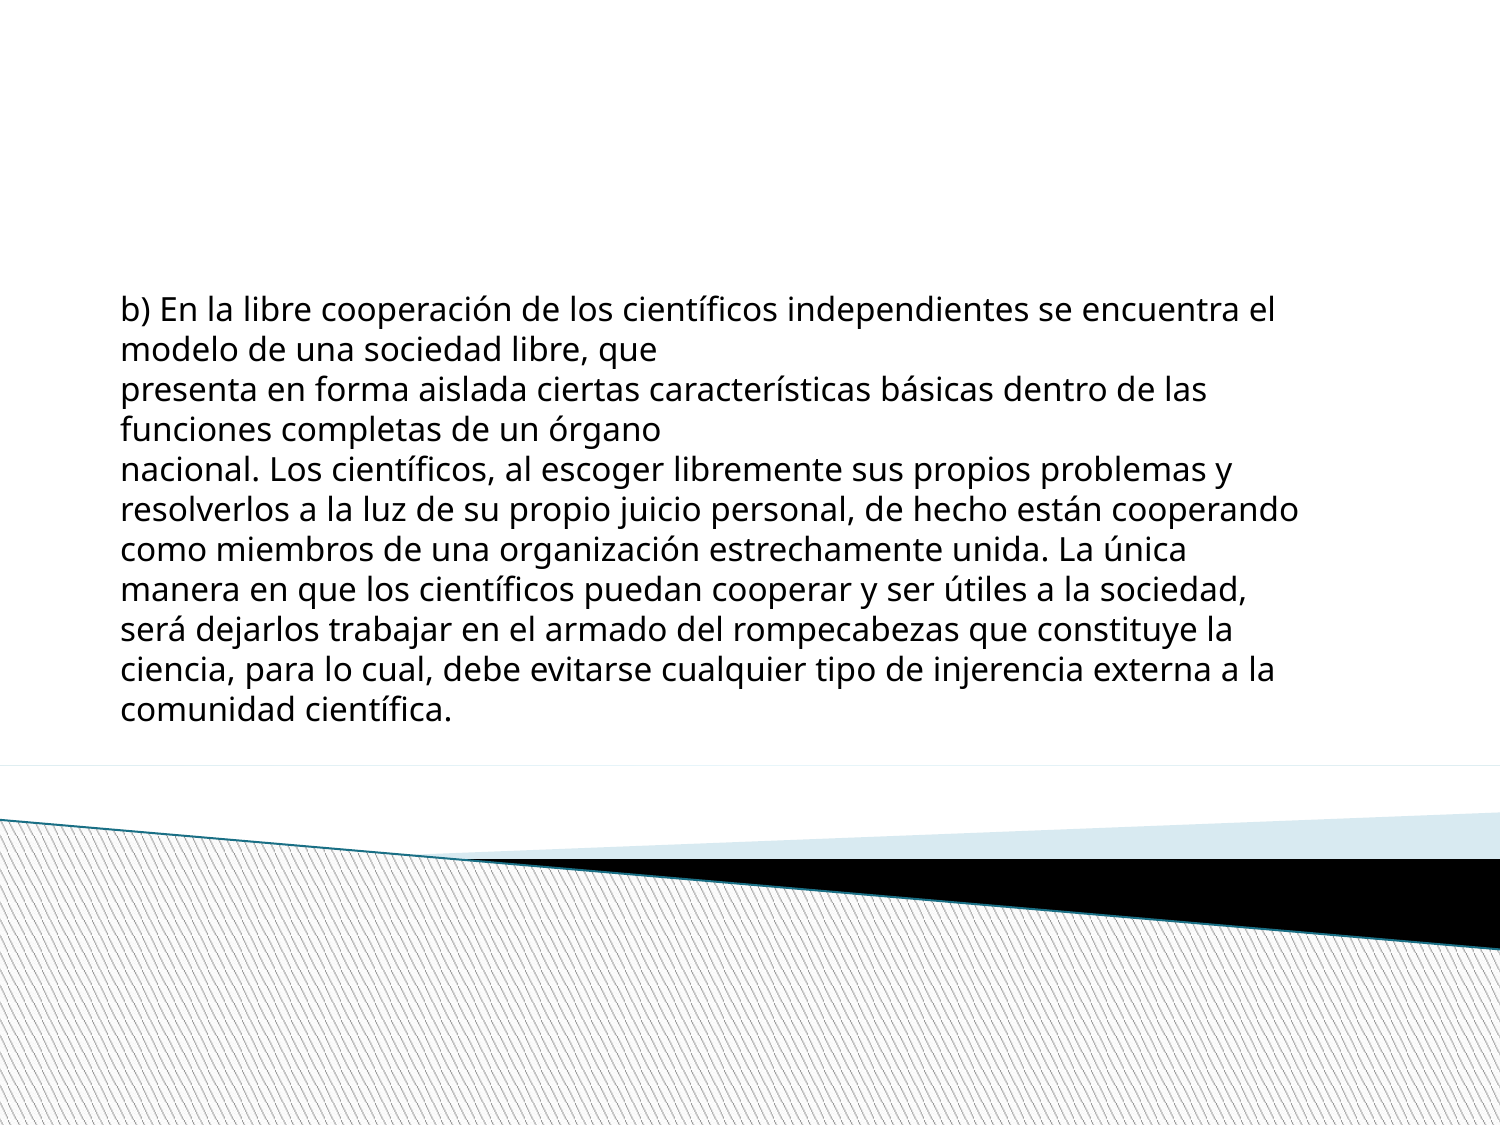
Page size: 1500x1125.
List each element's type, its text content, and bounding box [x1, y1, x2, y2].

picture [0, 821, 1500, 1125]
text_box b) En la libre cooperación de los científicos independientes se encuentra el modelo de una sociedad libre, que presenta en forma aislada ciertas características básicas dentro de las funciones completas de un órgano nacional. Los científicos, al escoger libremente sus propios problemas y resolverlos a la luz de su propio juicio personal, de hecho están cooperando como miembros de una organización estrechamente unida. La única manera en que los científicos puedan cooperar y ser útiles a la sociedad, será dejarlos trabajar en el armado del rompecabezas que constituye la ciencia, para lo cual, debe evitarse cualquier tipo de injerencia externa a la comunidad científica. [105, 281, 1325, 781]
